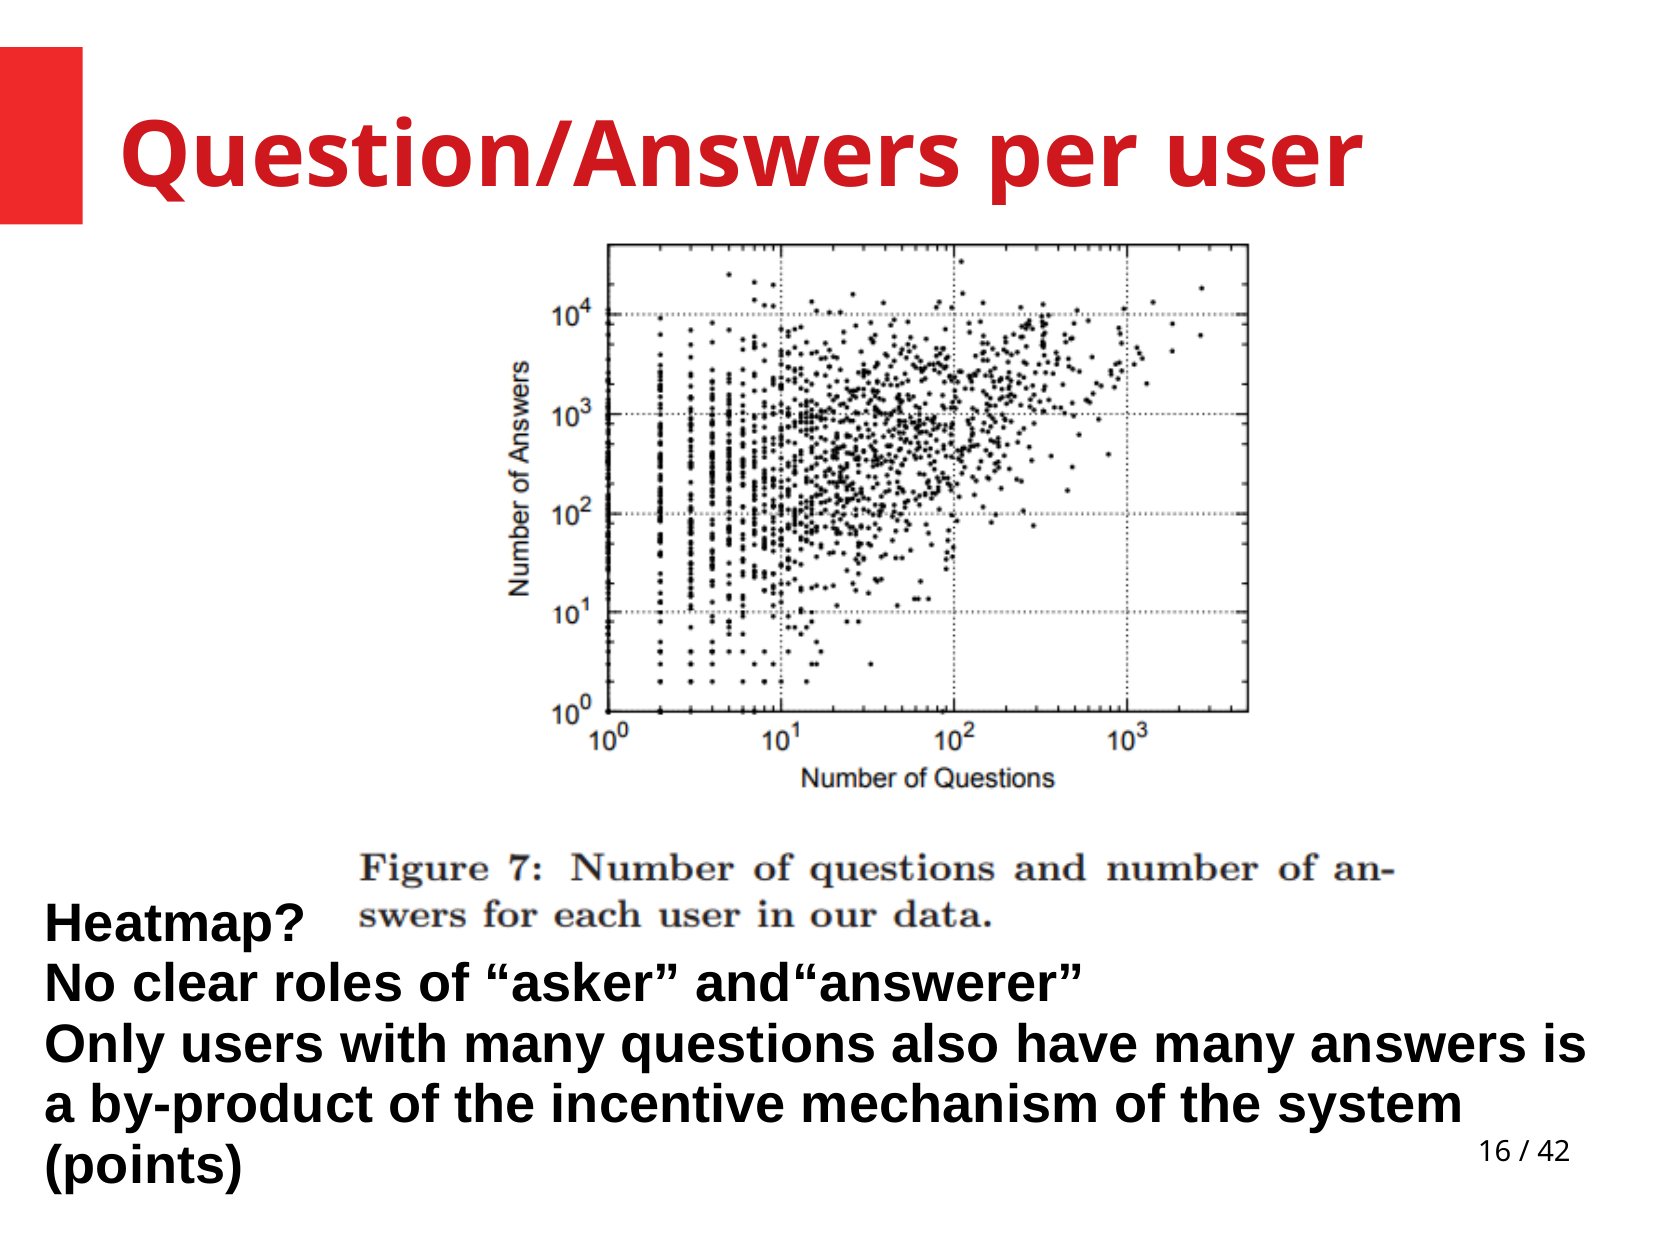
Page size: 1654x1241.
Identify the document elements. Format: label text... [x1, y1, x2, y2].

picture [345, 205, 1415, 944]
title Question/Answers per user [118, 49, 1591, 257]
text_box Heatmap? No clear roles of “asker” and“answerer” Only users with many questions also have many answers is a by-product of the incentive mechanism of the system (points) [30, 885, 1636, 1202]
